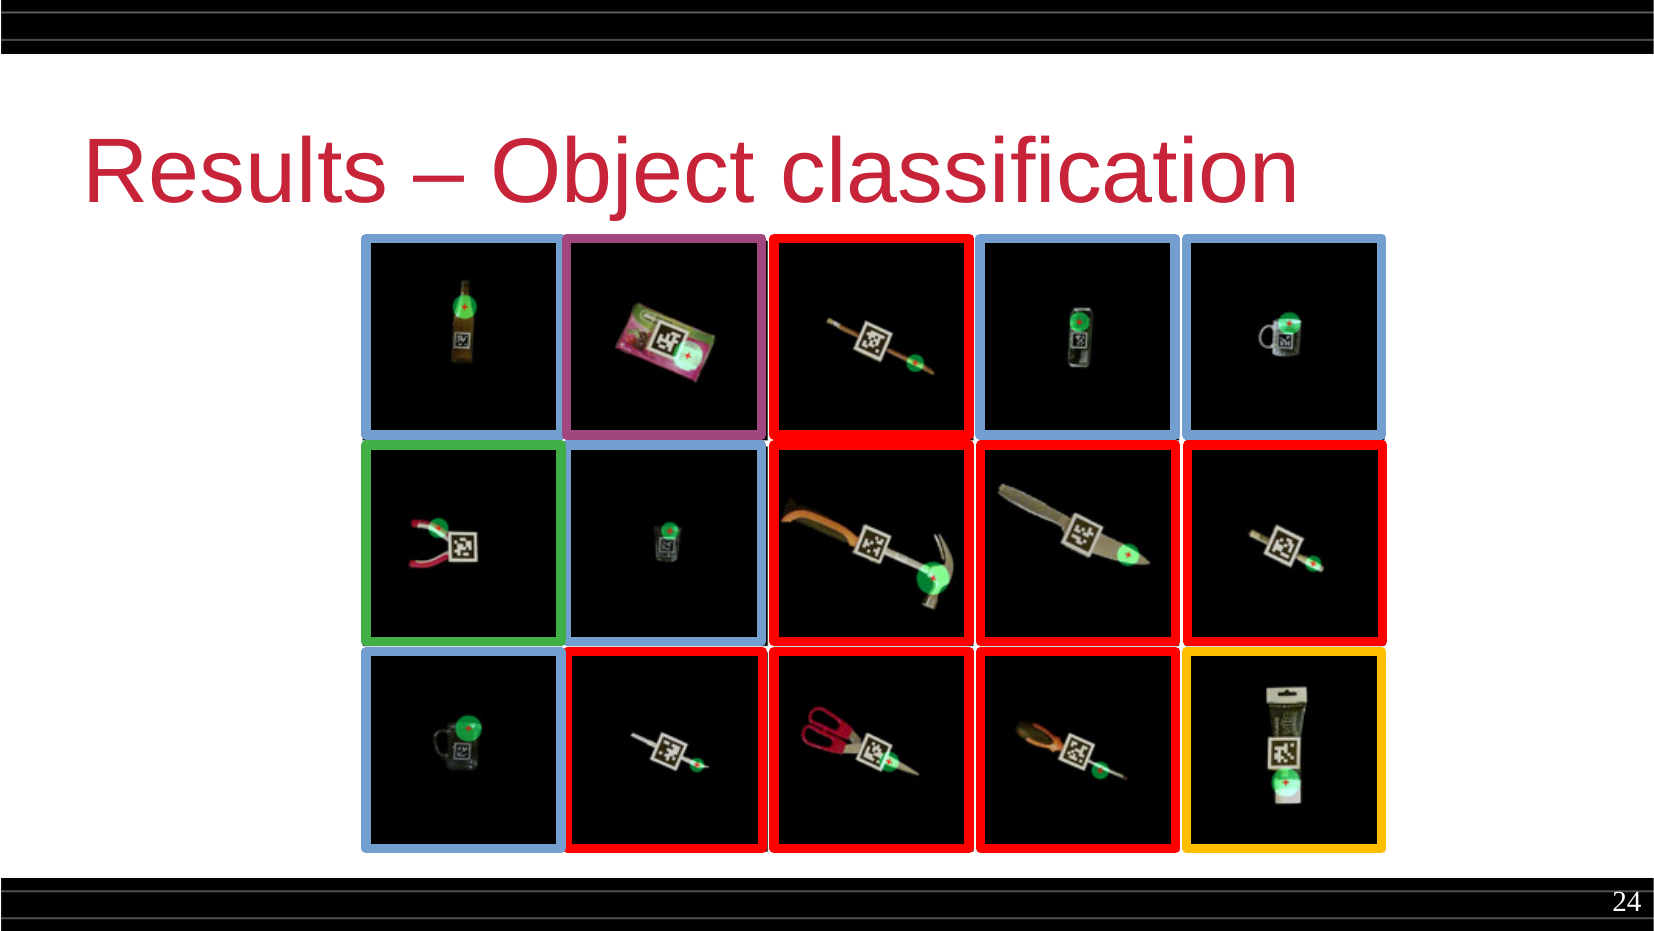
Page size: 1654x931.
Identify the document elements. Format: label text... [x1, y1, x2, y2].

picture [985, 243, 1170, 430]
picture [371, 243, 556, 430]
picture [1, 0, 1654, 54]
picture [571, 243, 757, 430]
picture [360, 238, 1388, 856]
picture [1, 878, 1654, 931]
picture [1191, 243, 1377, 430]
picture [779, 450, 964, 637]
picture [779, 243, 964, 430]
picture [1192, 450, 1378, 637]
picture [571, 450, 757, 637]
picture [985, 450, 1171, 637]
title Results – Object classification [82, 92, 1571, 249]
picture [371, 450, 556, 637]
